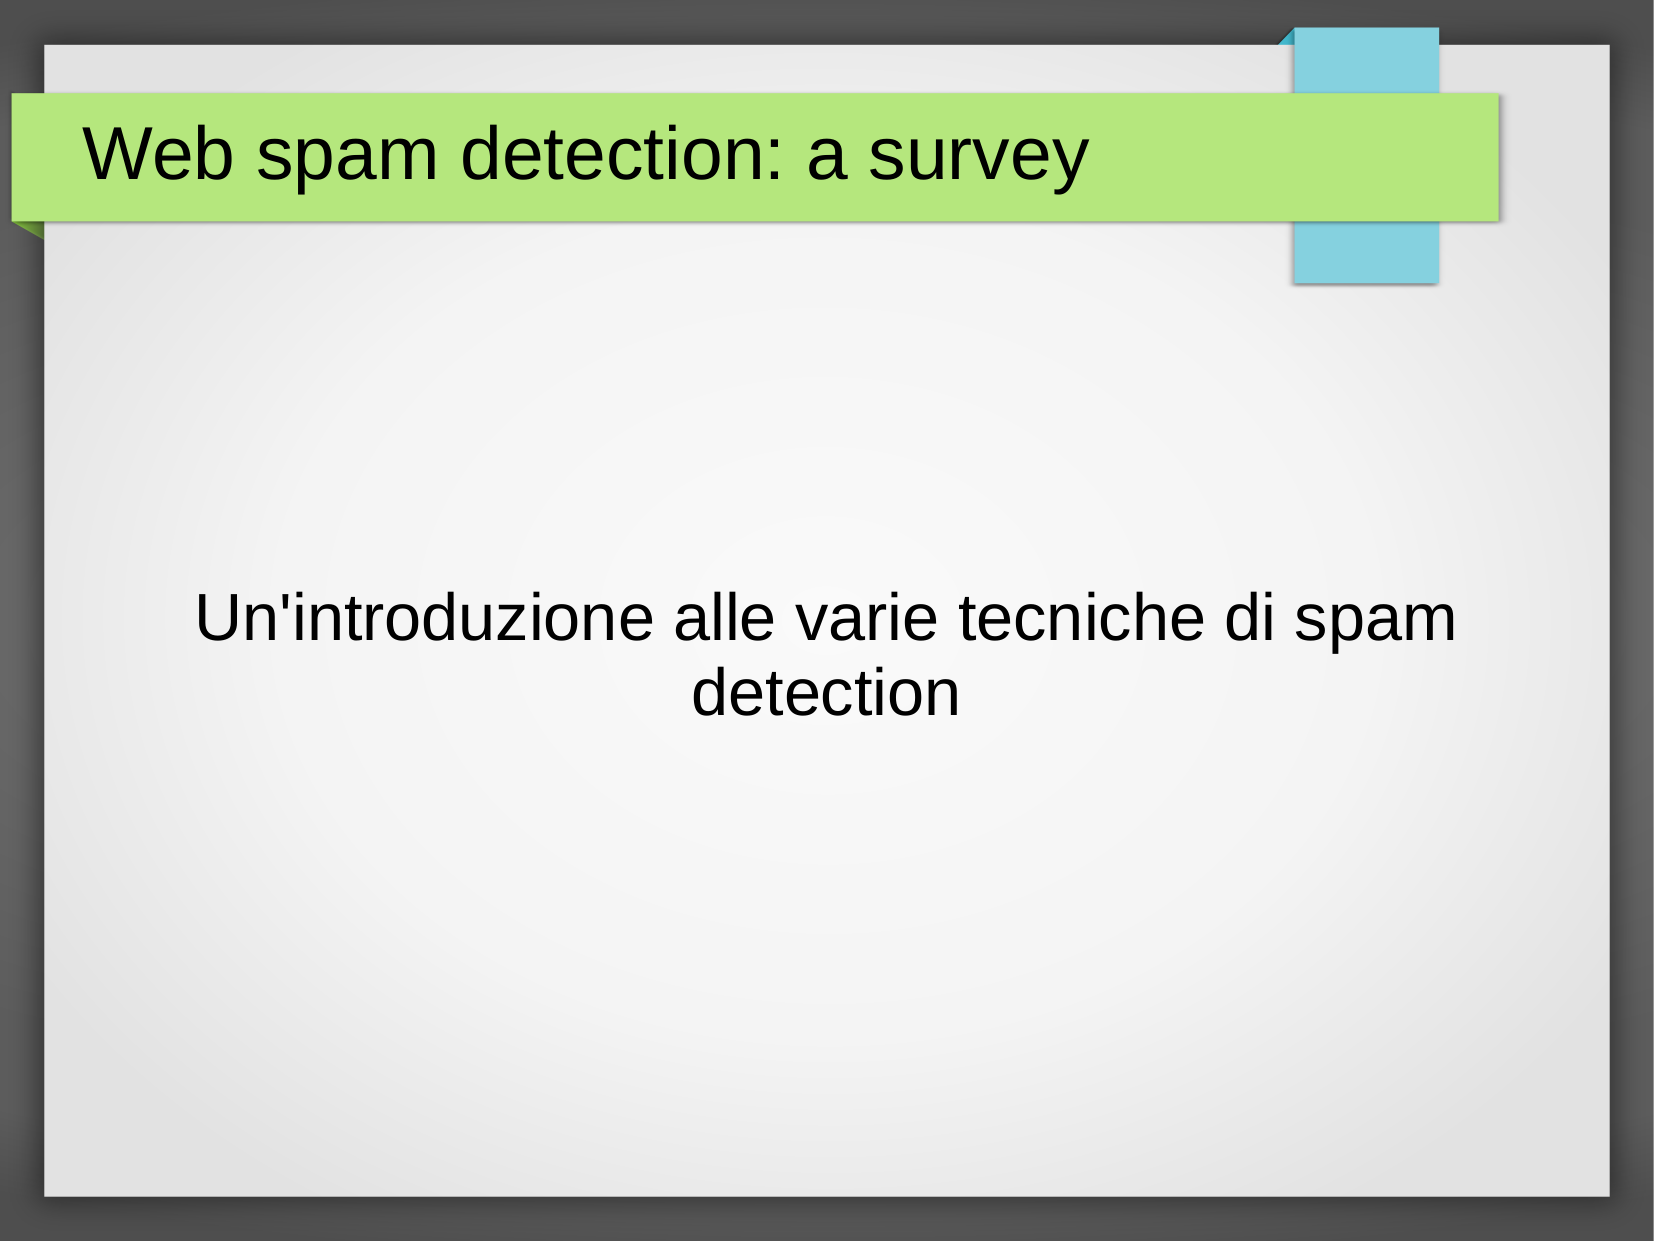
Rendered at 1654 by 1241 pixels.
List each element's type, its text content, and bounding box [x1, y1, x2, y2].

picture [0, 0, 1654, 1241]
subtitle Un'introduzione alle varie tecniche di spam detection [82, 295, 1571, 1015]
title Web spam detection: a survey [82, 94, 1264, 213]
